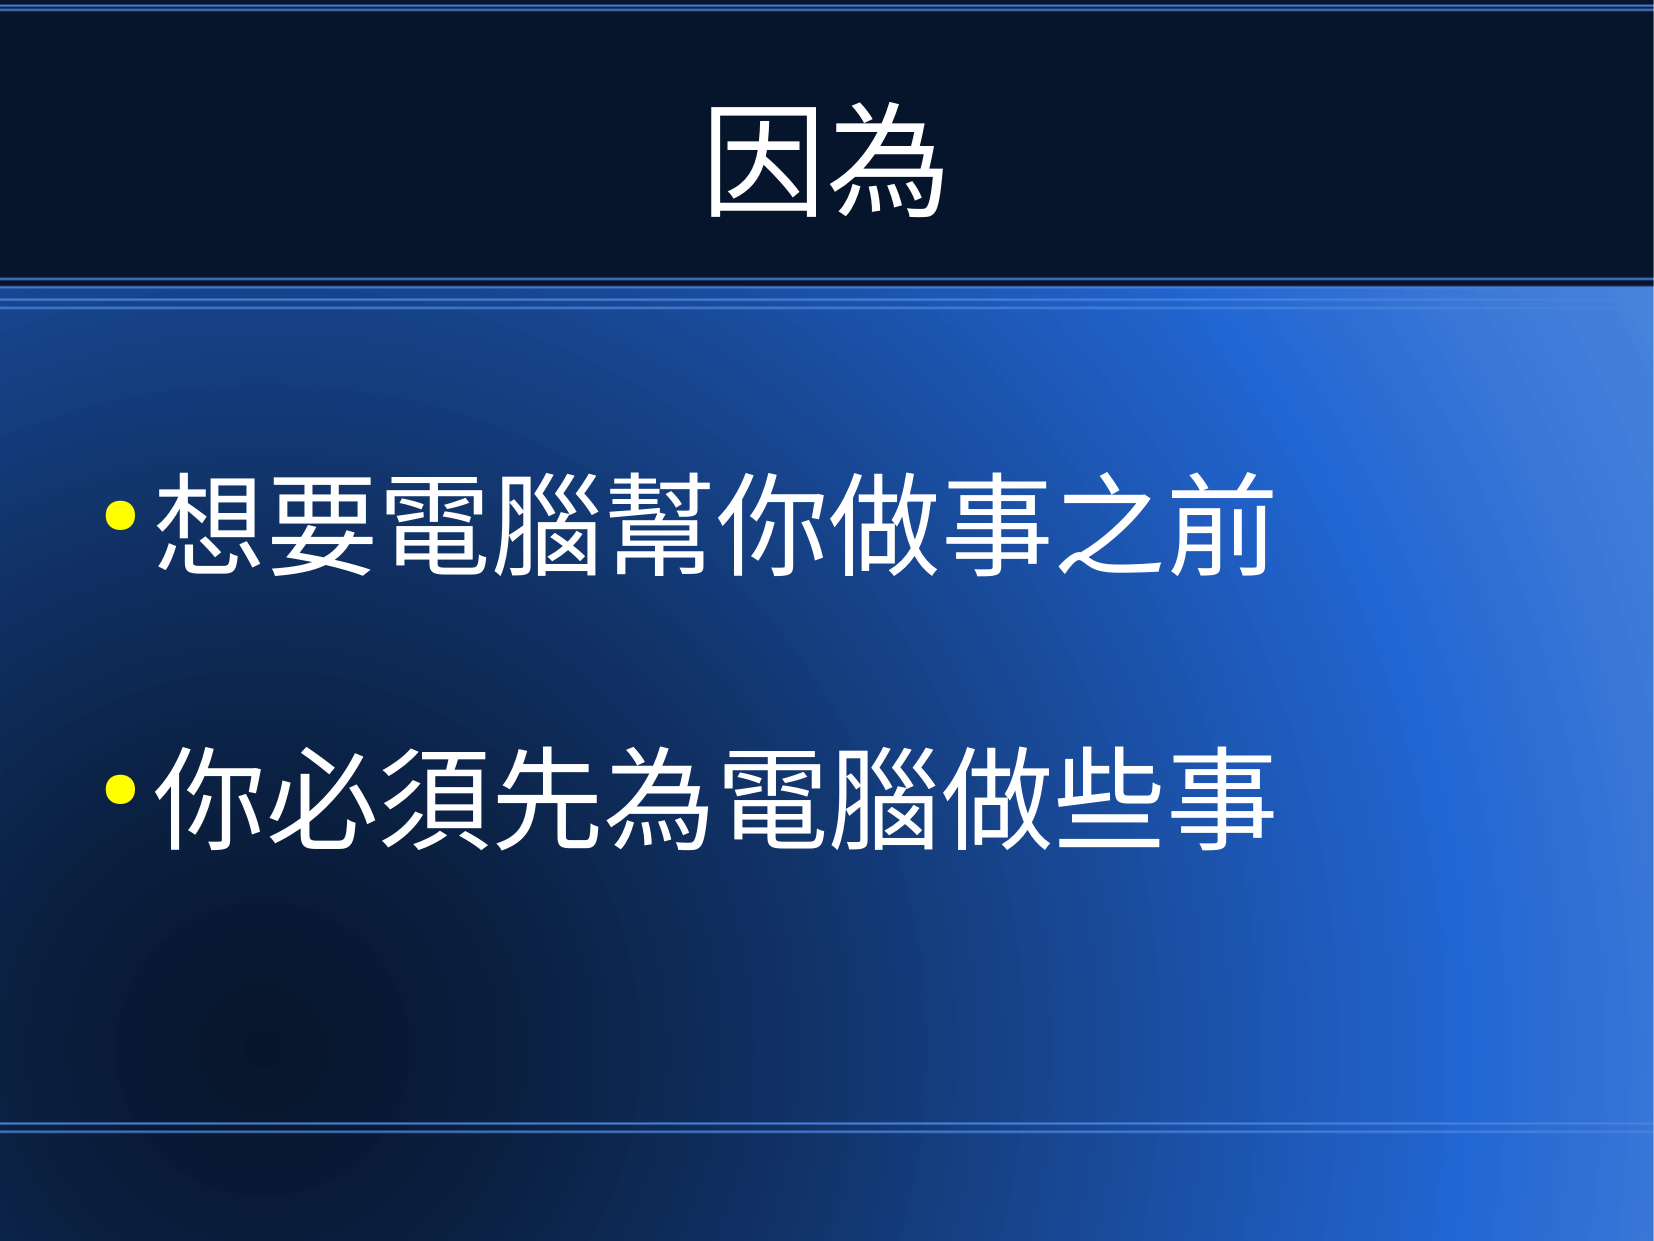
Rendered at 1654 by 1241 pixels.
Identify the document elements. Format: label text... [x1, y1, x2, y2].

list 想要電腦幫你做事之前 你必須先為電腦做些事 [82, 355, 1571, 1241]
picture [0, 0, 1654, 1241]
title 因為 [82, 49, 1571, 257]
